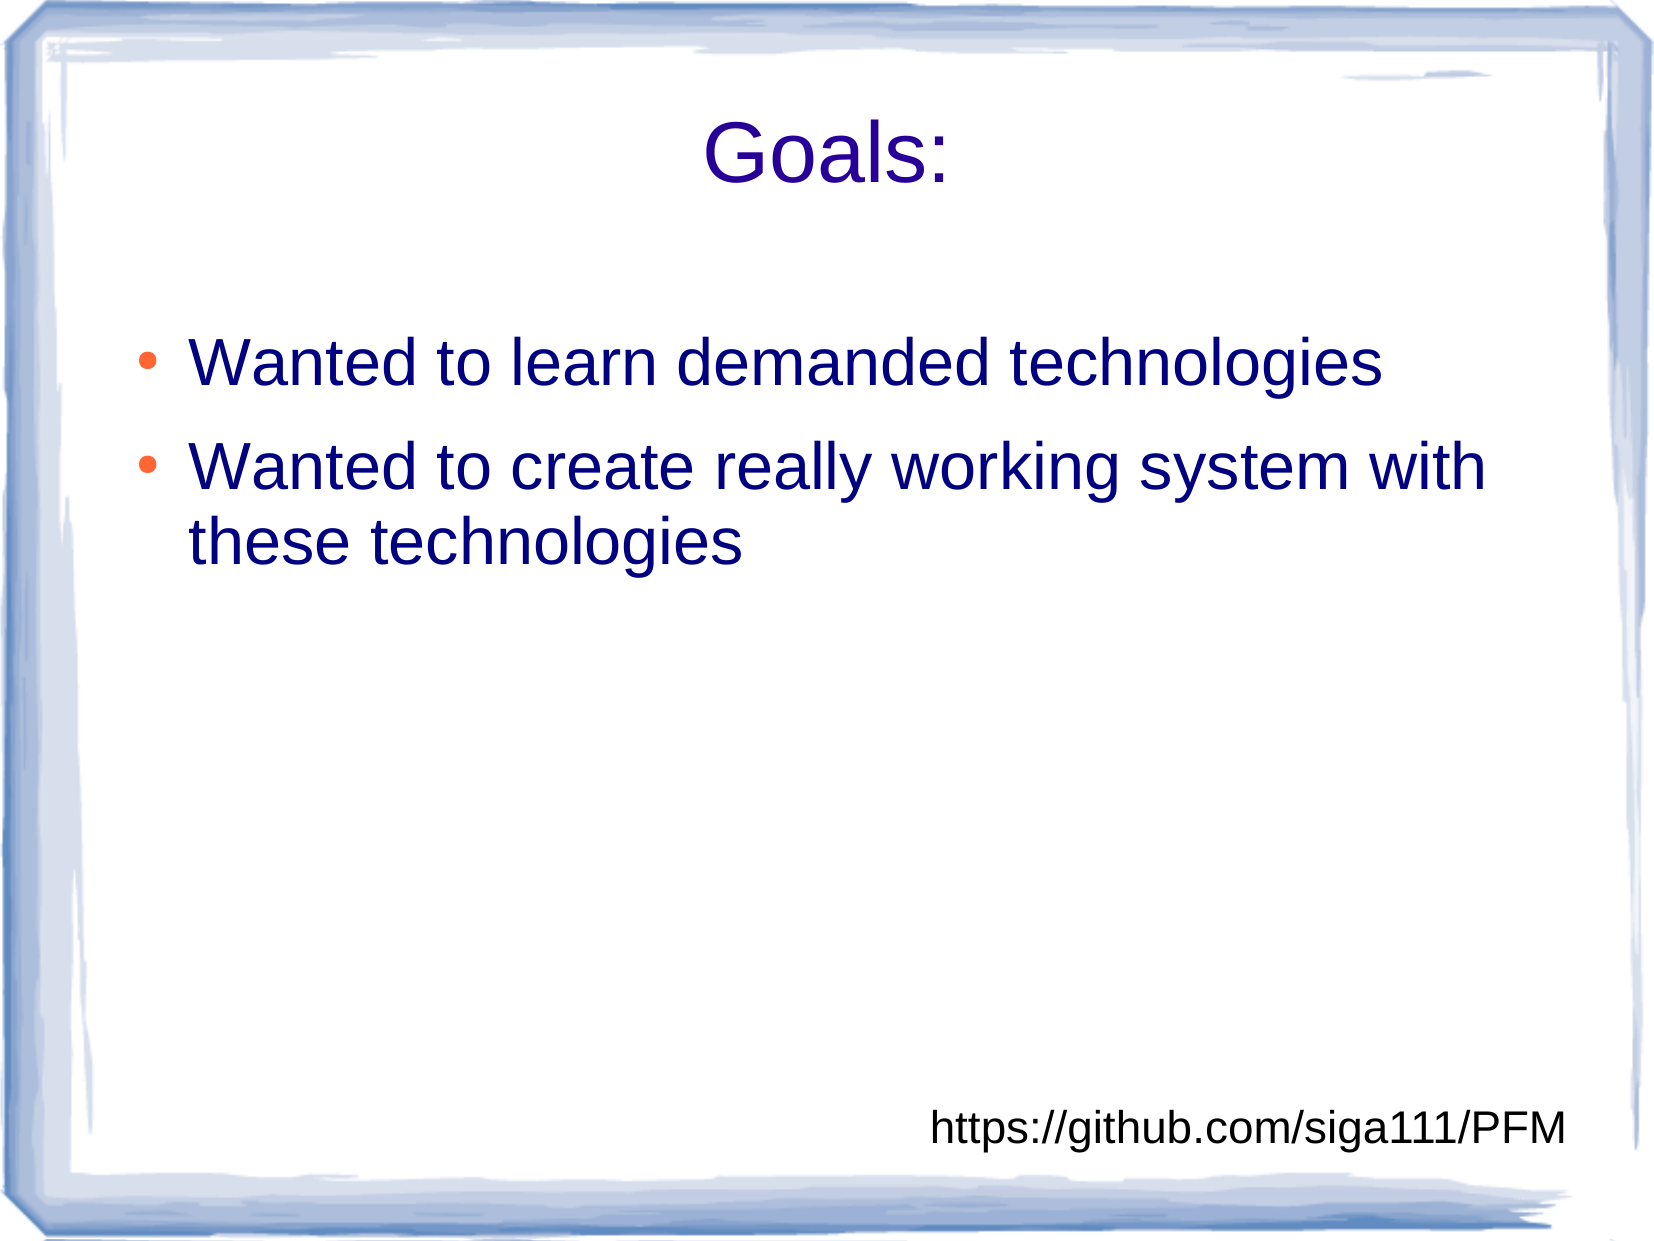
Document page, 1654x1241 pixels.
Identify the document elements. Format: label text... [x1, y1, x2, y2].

list Wanted to learn demanded technologies Wanted to create really working system with these technologies [118, 324, 1571, 1045]
title Goals: [82, 49, 1571, 257]
picture [0, 0, 1654, 1241]
